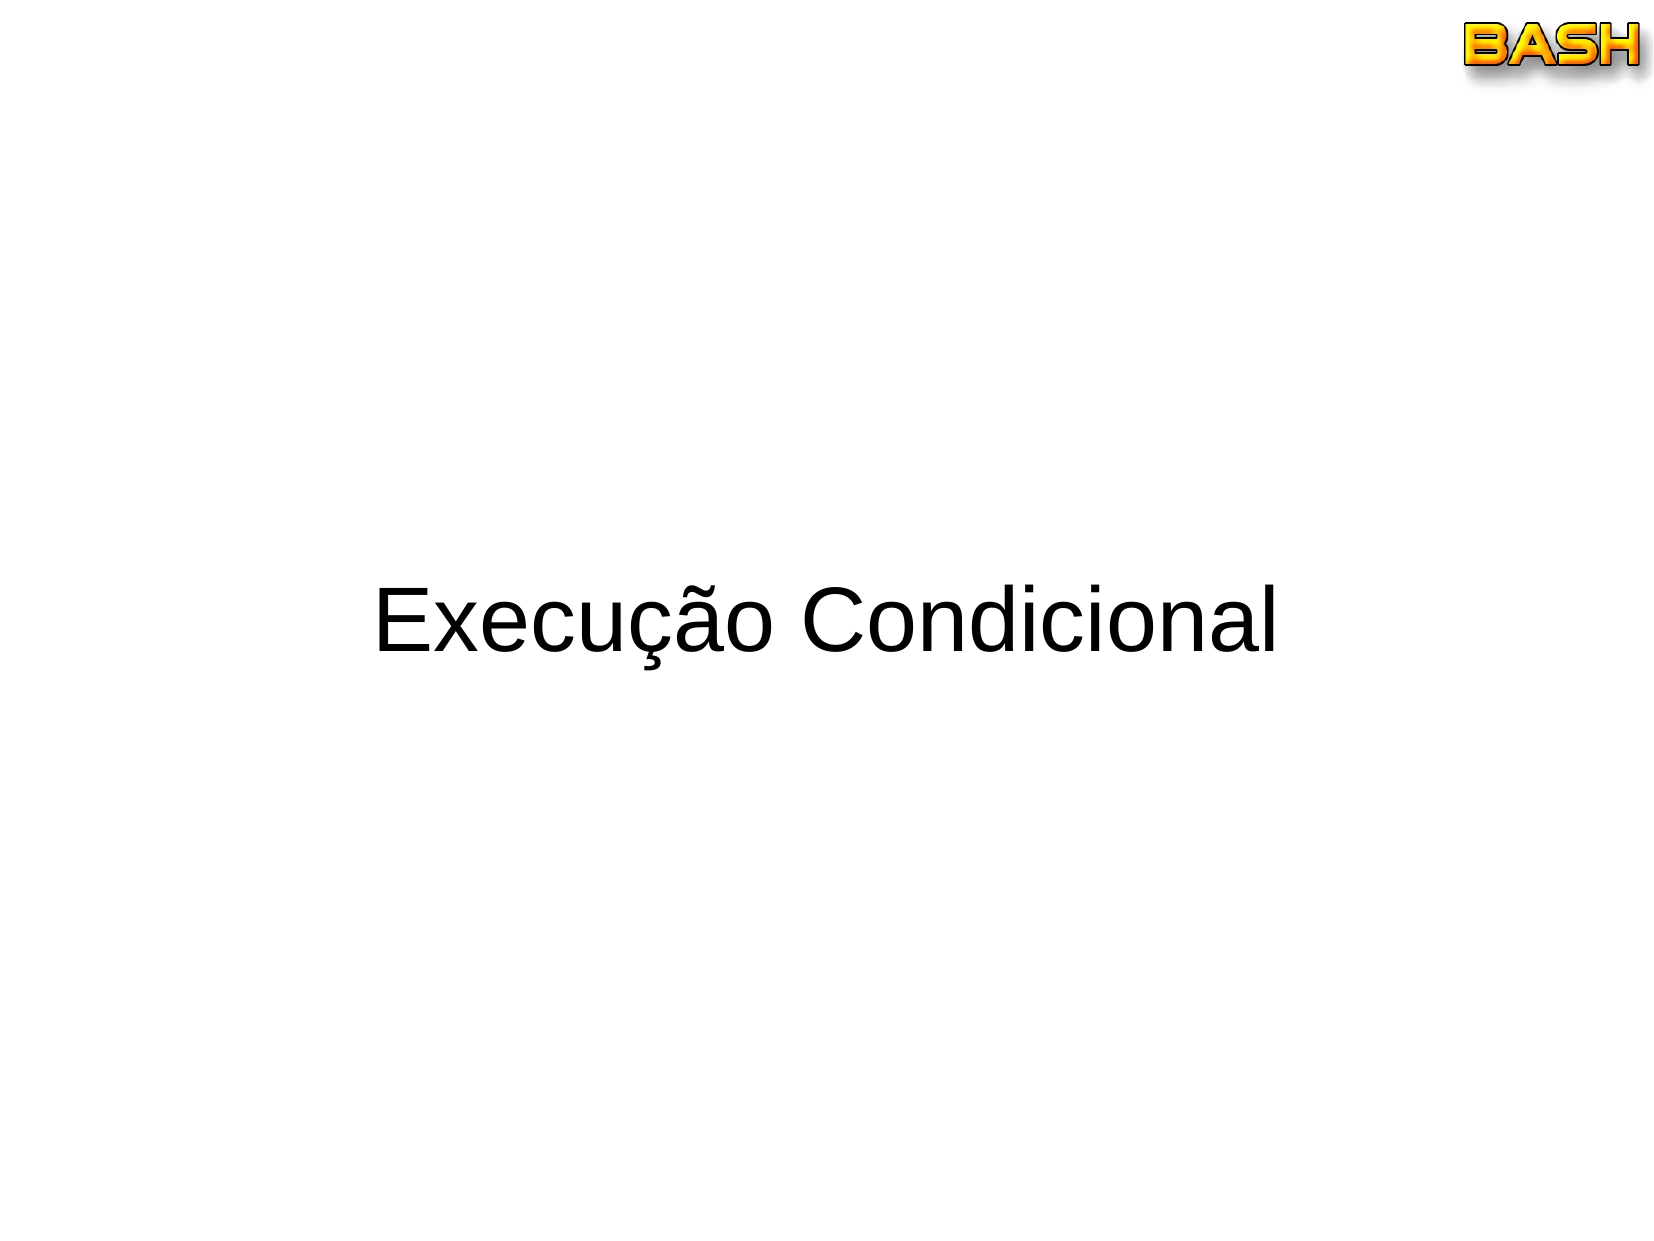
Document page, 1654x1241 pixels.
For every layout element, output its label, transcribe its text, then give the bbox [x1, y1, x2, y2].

title Execução Condicional [82, 523, 1571, 717]
picture [1450, 0, 1654, 96]
